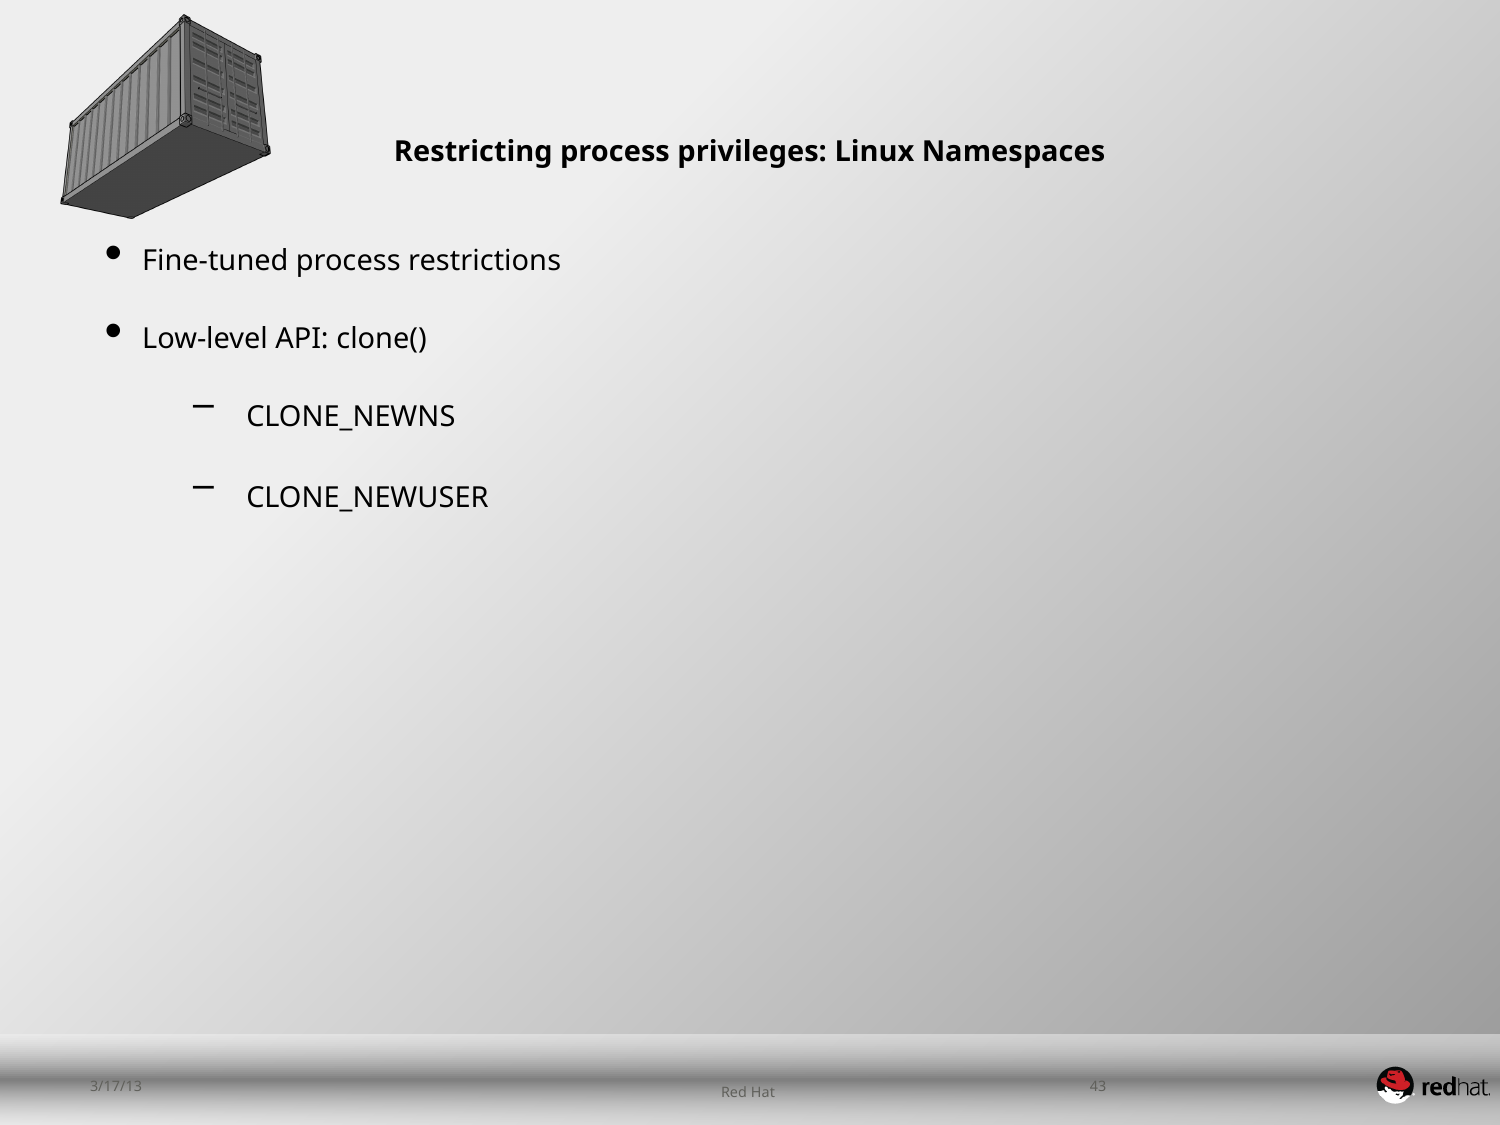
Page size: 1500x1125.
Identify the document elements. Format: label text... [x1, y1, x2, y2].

list Fine-tuned process restrictions Low-level API: clone() CLONE_NEWNS CLONE_NEWUSER [74, 209, 1425, 1012]
footer Red Hat [300, 1065, 1200, 1110]
title Restricting process privileges: Linux Namespaces [271, 22, 1426, 188]
slide_number <number> [1074, 1051, 1337, 1112]
picture [1364, 1057, 1500, 1110]
slide_number 3/17/13 [75, 1051, 425, 1112]
picture [60, 14, 271, 219]
